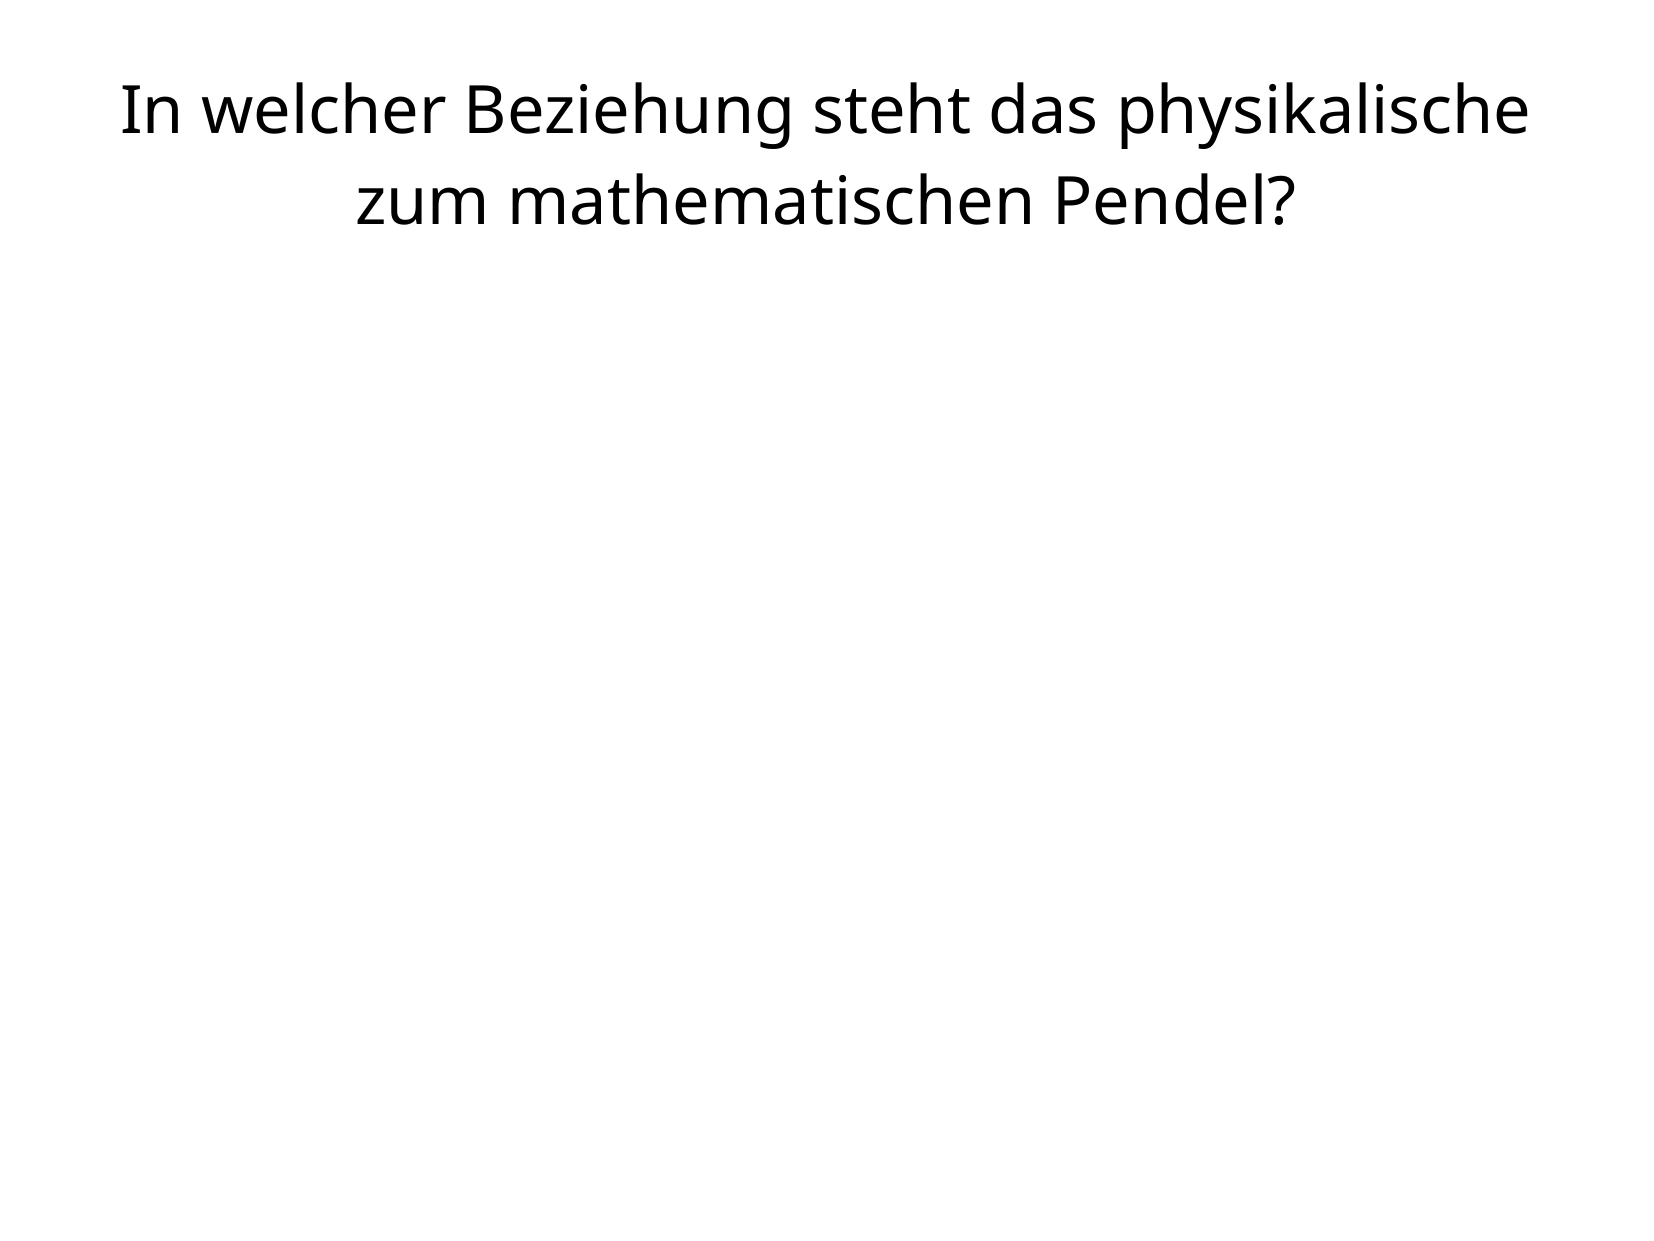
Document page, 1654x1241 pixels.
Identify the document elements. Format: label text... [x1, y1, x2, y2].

title In welcher Beziehung steht das physikalische zum mathematischen Pendel? [82, 49, 1571, 257]
